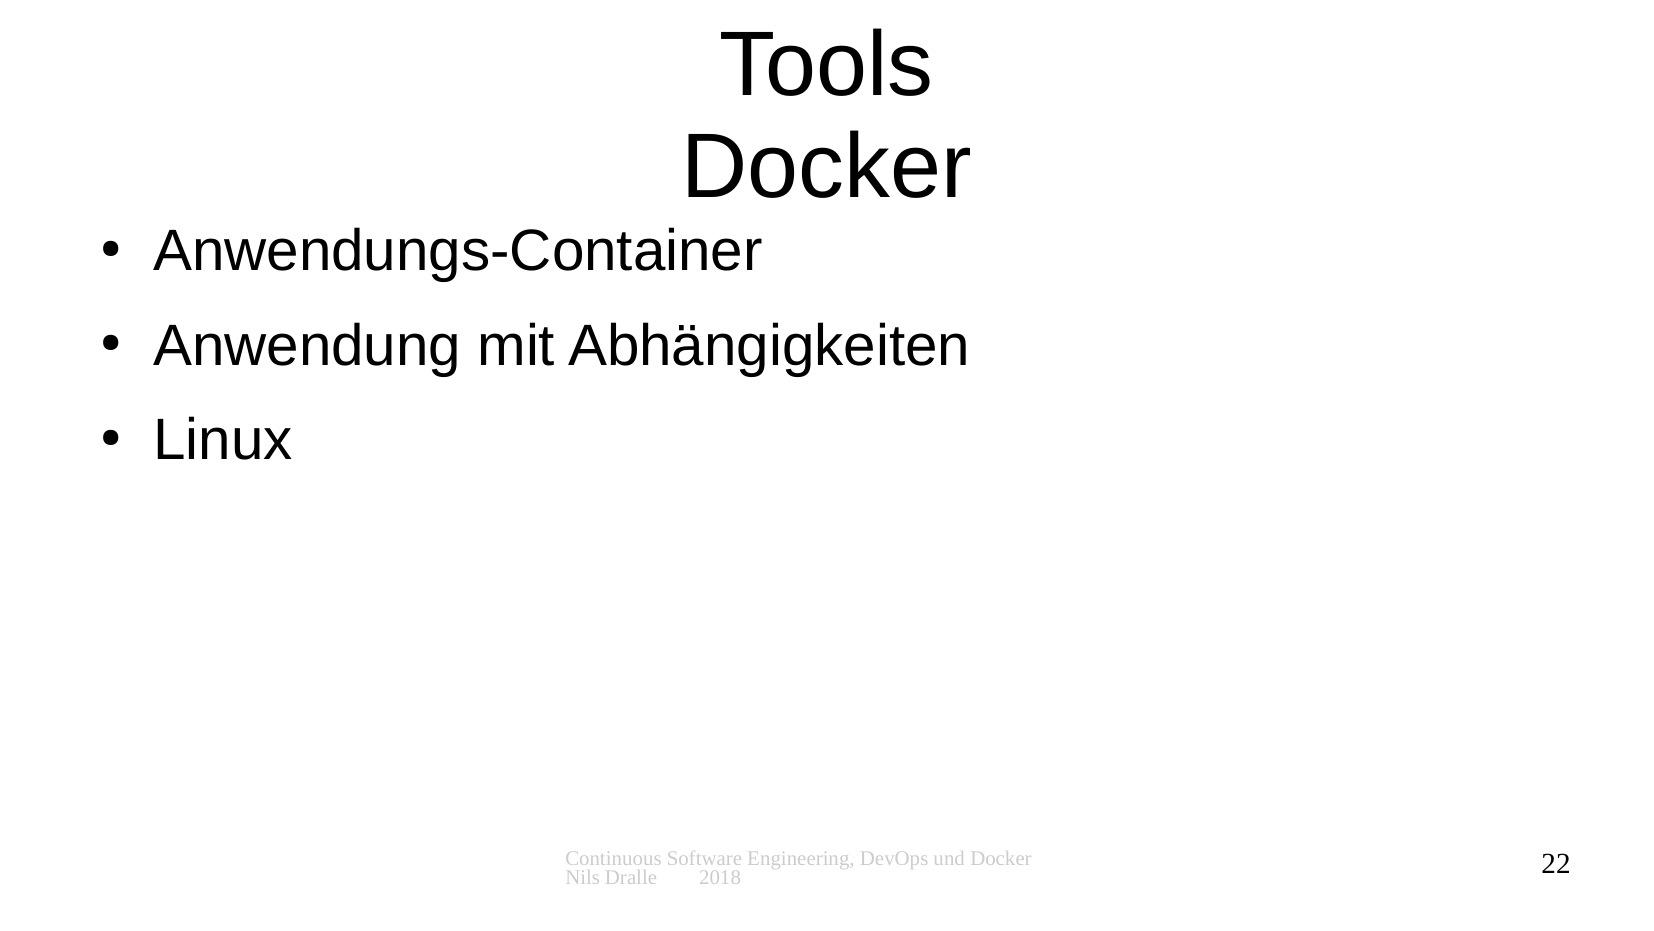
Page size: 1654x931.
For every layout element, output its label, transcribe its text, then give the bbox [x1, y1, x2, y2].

title Tools Docker [82, 12, 1571, 217]
list Anwendungs-Container Anwendung mit Abhängigkeiten Linux [82, 217, 1571, 758]
